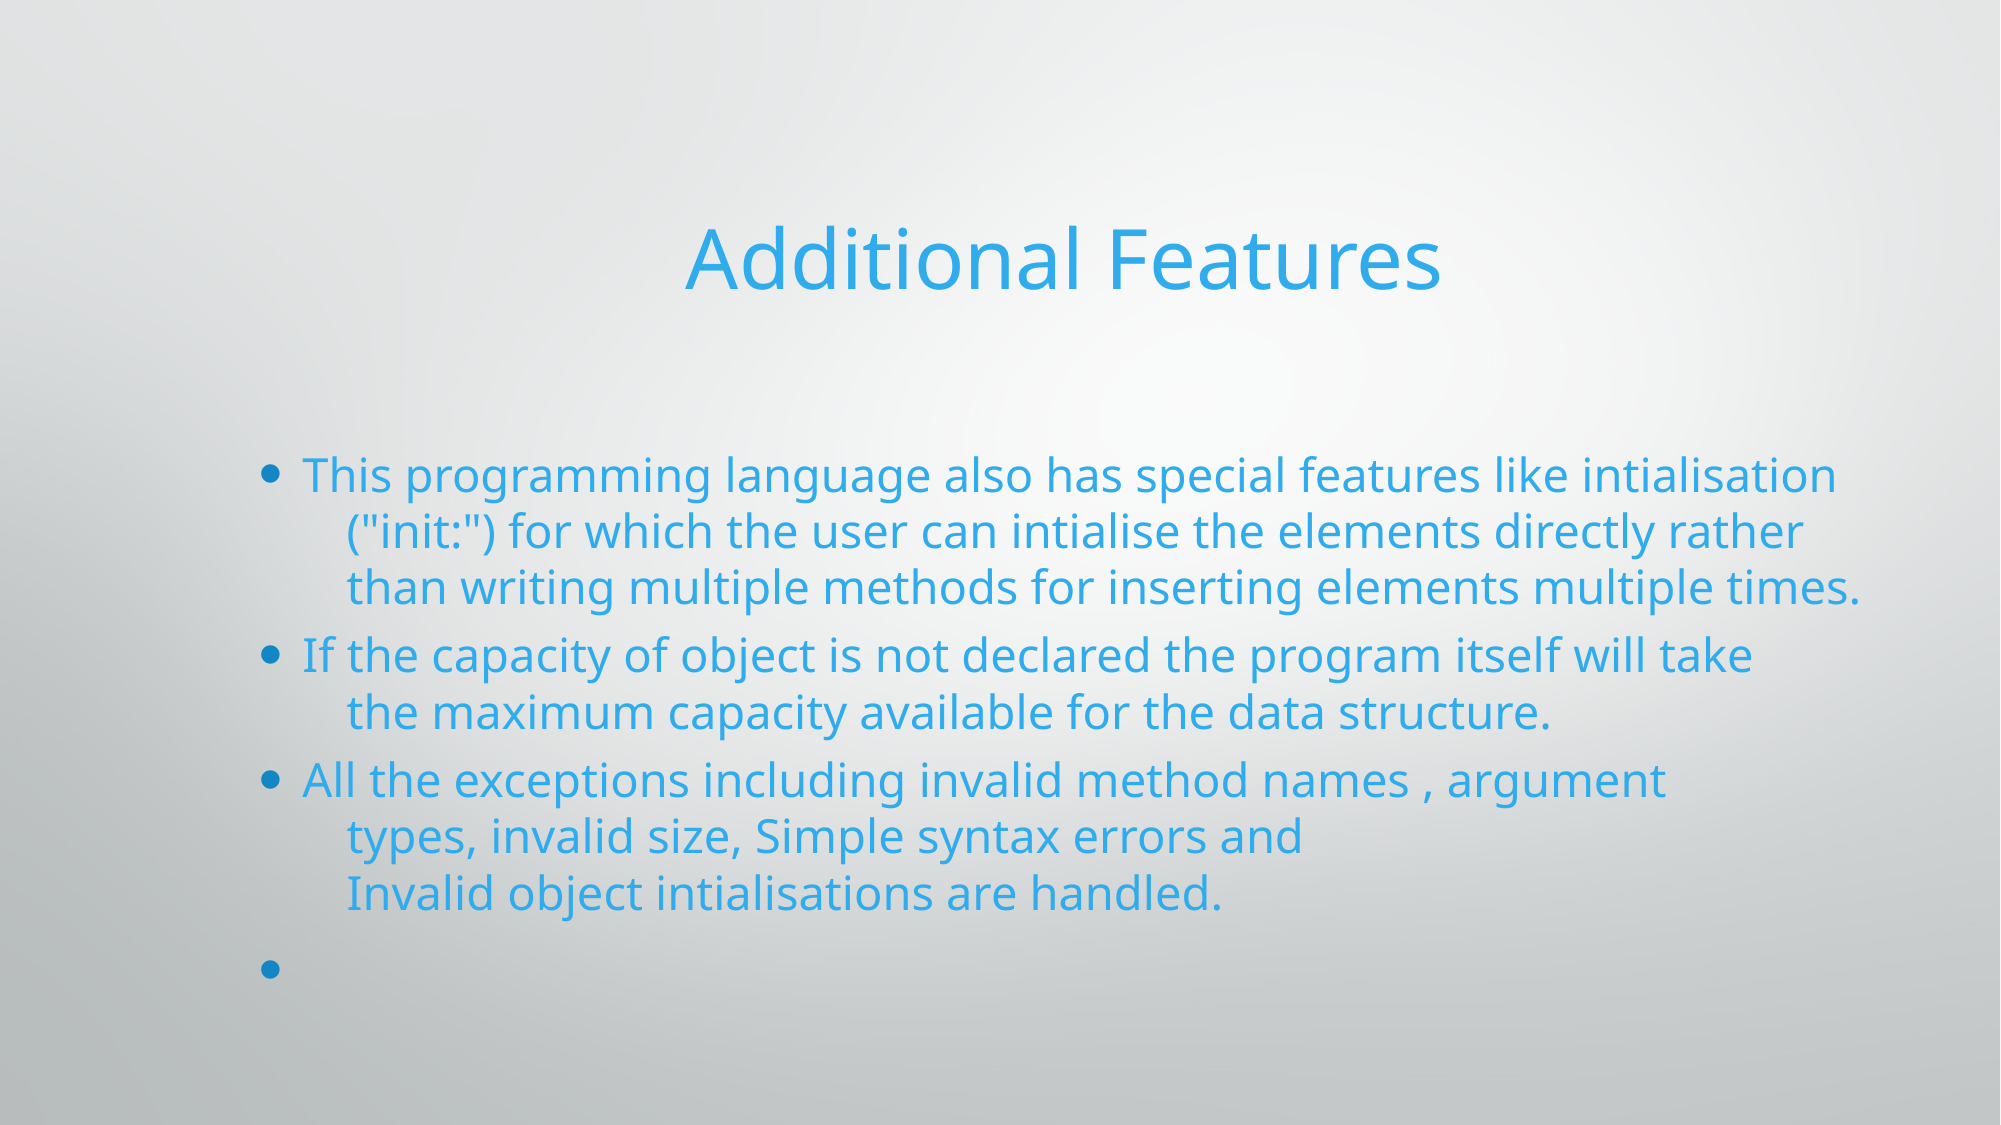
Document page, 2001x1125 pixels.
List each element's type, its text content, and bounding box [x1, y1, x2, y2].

list This programming language also has special features like intialisation ("init:") for which the user can intialise the elements directly rather than writing multiple methods for inserting elements multiple times. If the capacity of object is not declared the program itself will take the maximum capacity available for the data structure. All the exceptions including invalid method names , argument types, invalid size, Simple syntax errors and Invalid object intialisations are handled. [243, 437, 1887, 950]
title Additional Features [243, 112, 1887, 400]
